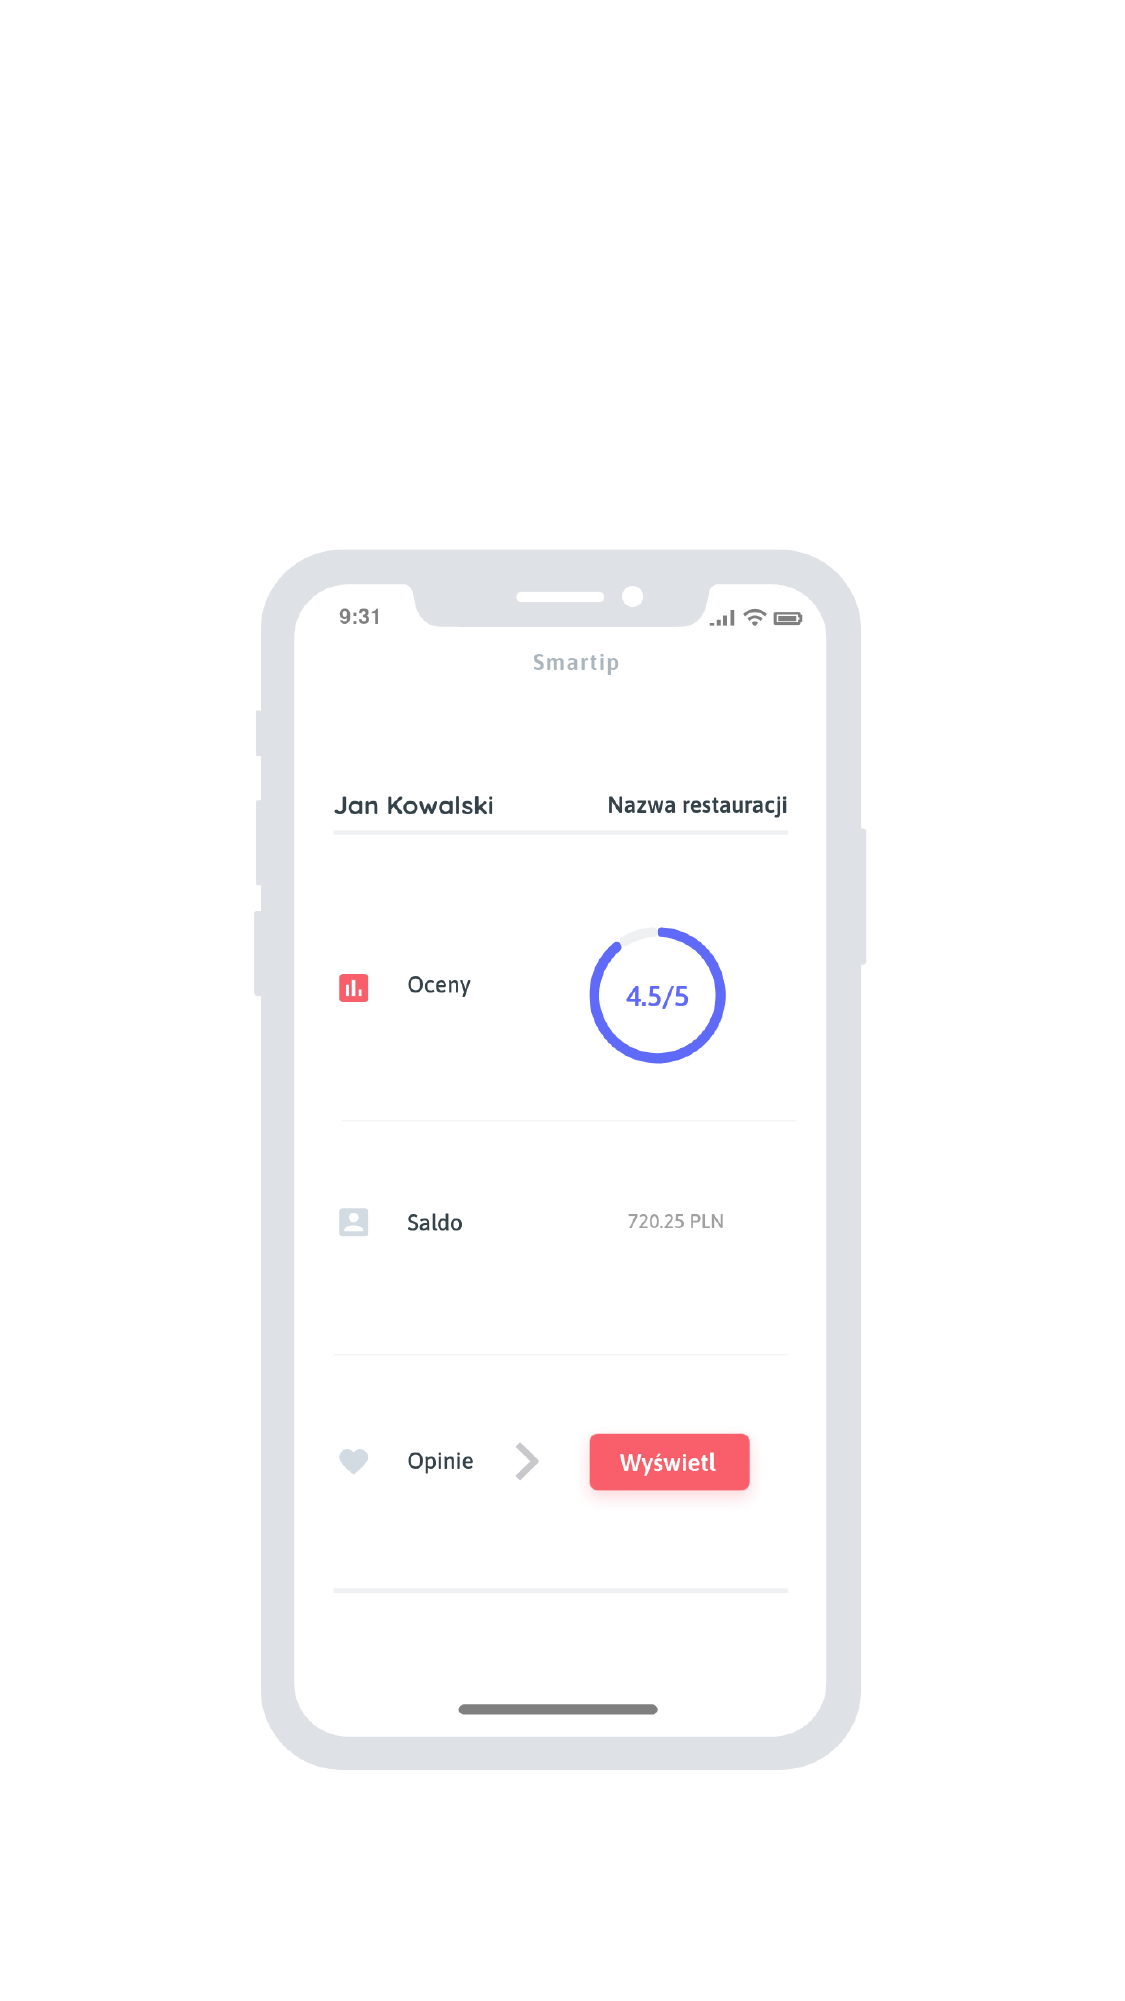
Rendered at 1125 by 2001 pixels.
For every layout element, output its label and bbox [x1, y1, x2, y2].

picture [210, 532, 915, 1802]
